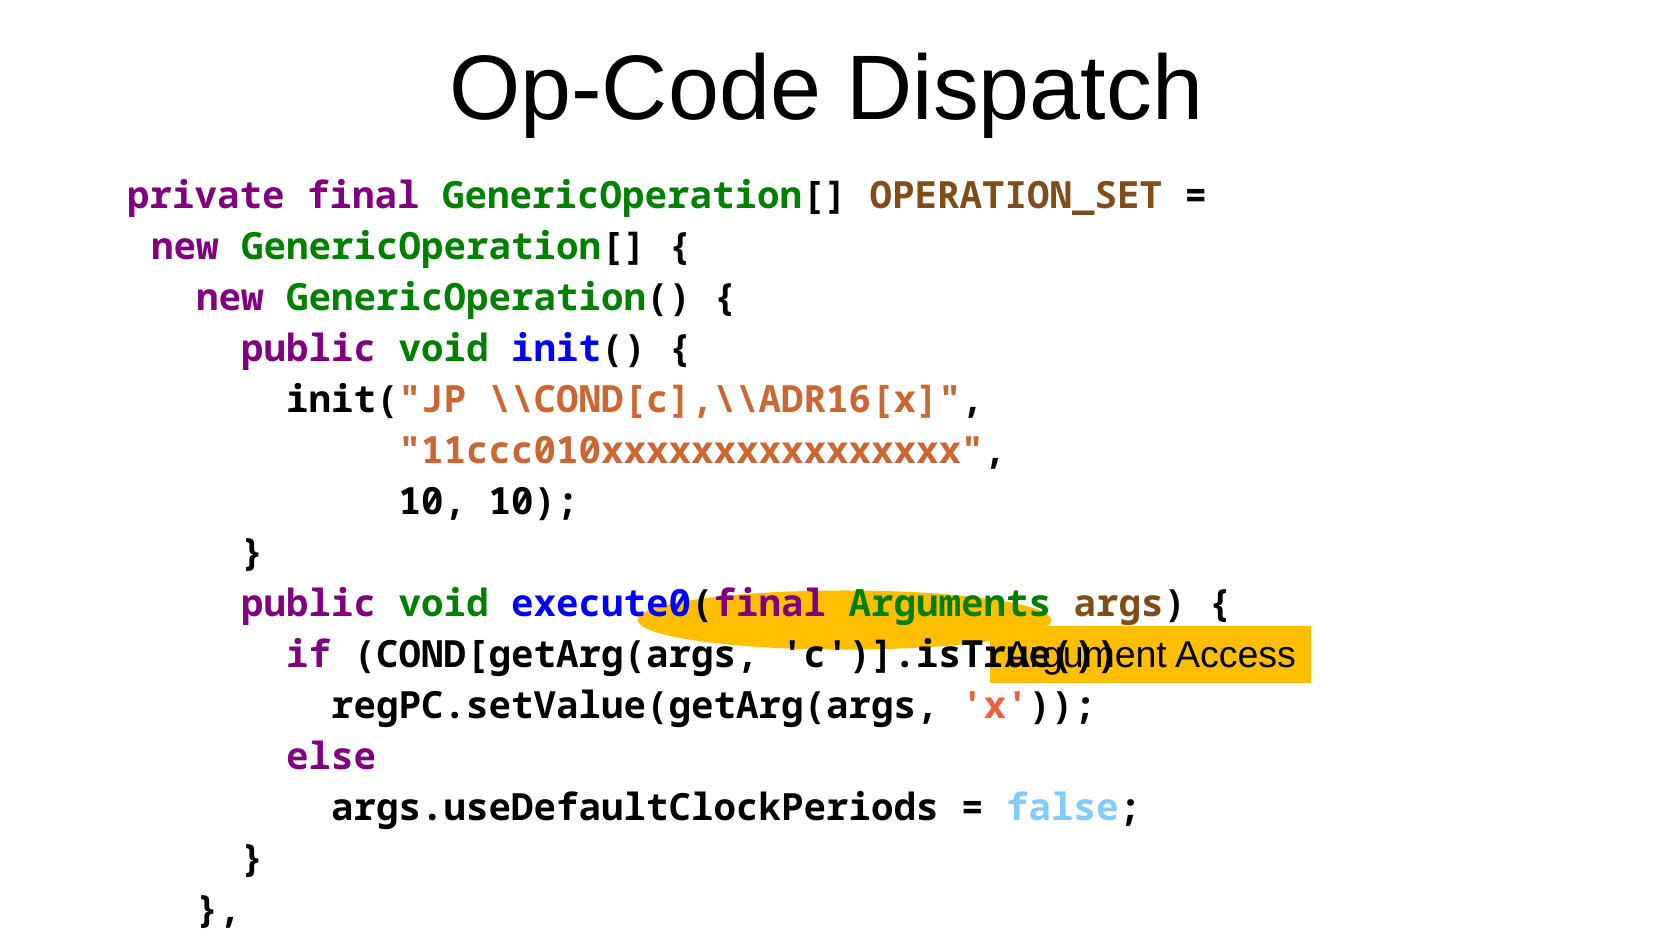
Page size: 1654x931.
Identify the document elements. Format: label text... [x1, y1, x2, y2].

title Op-Code Dispatch [82, 10, 1571, 166]
table_header private final GenericOperation[] OPERATION_SET = new GenericOperation[] { new GenericOperation() { public void init() { init("JP \\COND[c],\\ADR16[x]", "11ccc010xxxxxxxxxxxxxxxx", 10, 10); } public void execute0(final Arguments args) { if (COND[getArg(args, 'c')].isTrue()) regPC.setValue(getArg(args, 'x')); else args.useDefaultClockPeriods = false; } }, … } [92, 161, 1579, 931]
